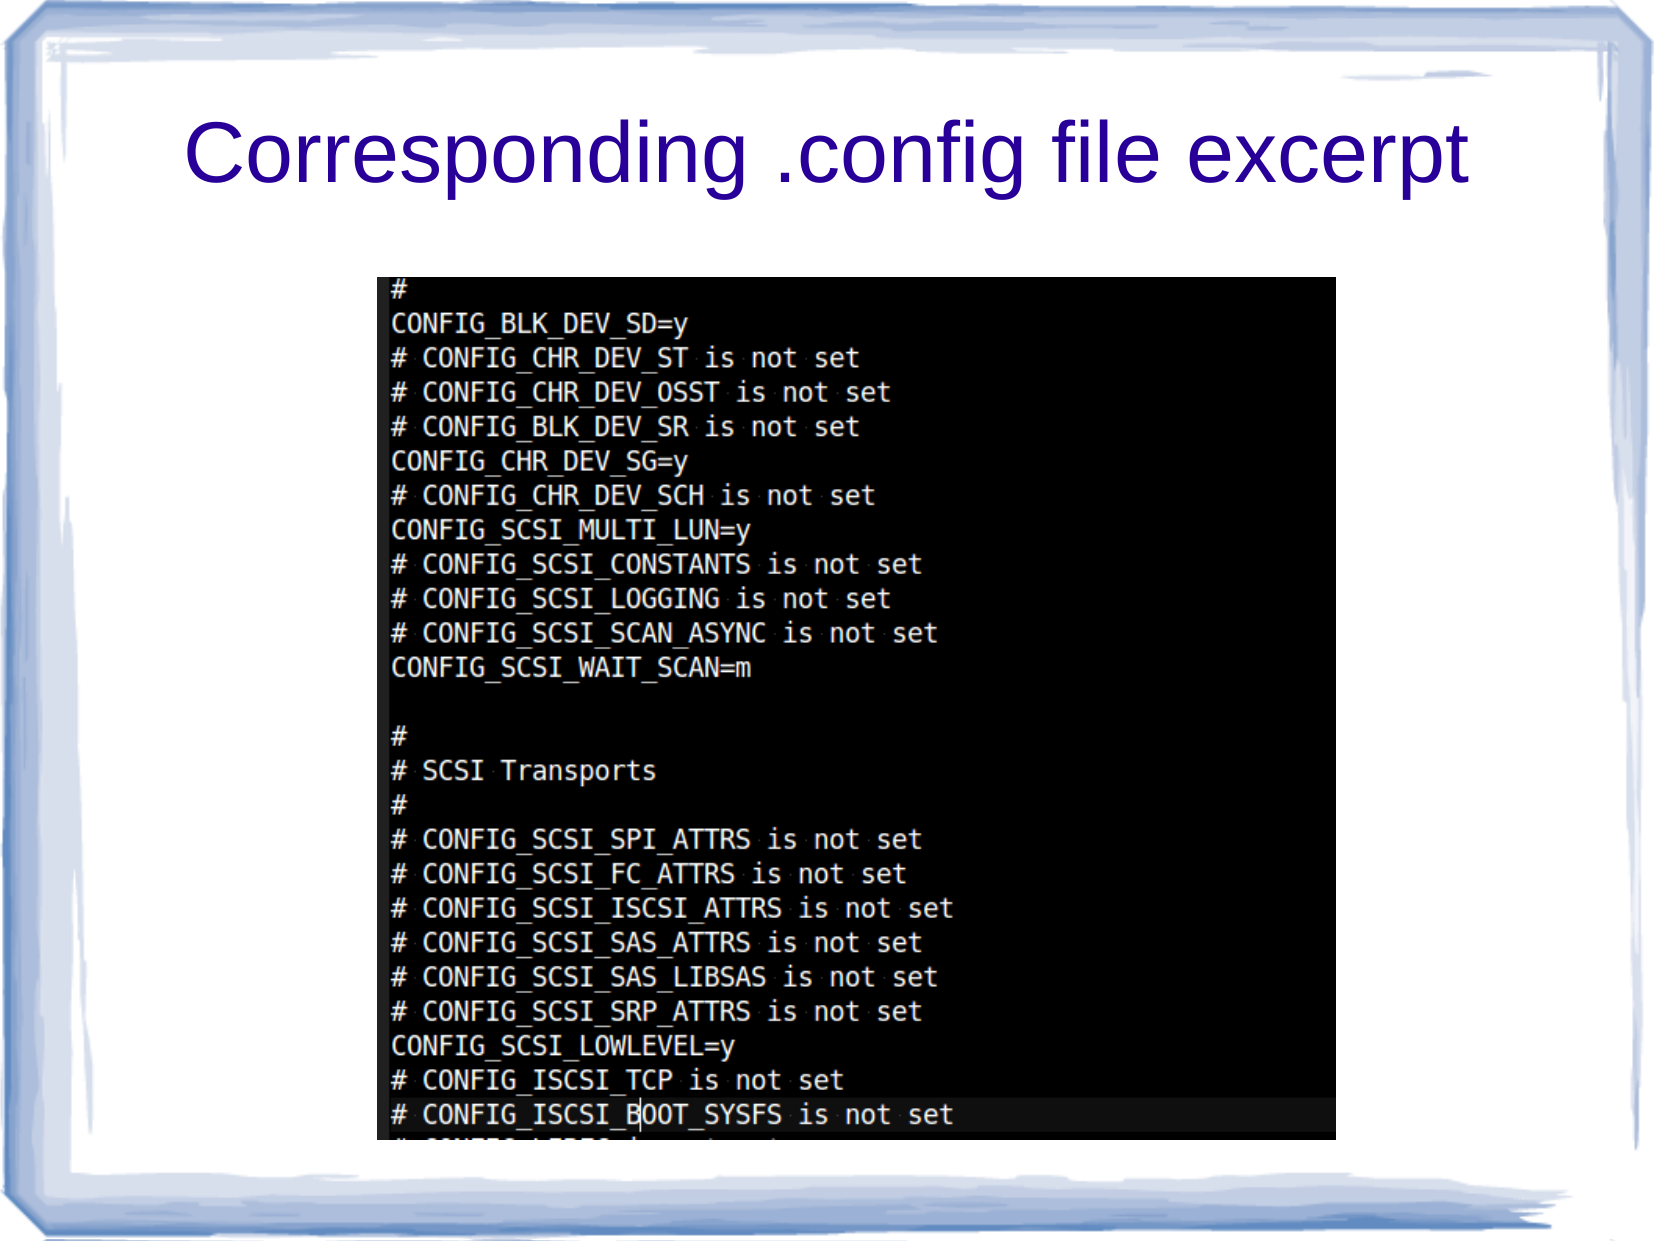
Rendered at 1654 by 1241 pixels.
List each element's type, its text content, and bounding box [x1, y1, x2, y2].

picture [0, 0, 1654, 1241]
title Corresponding .config file excerpt [82, 49, 1571, 257]
